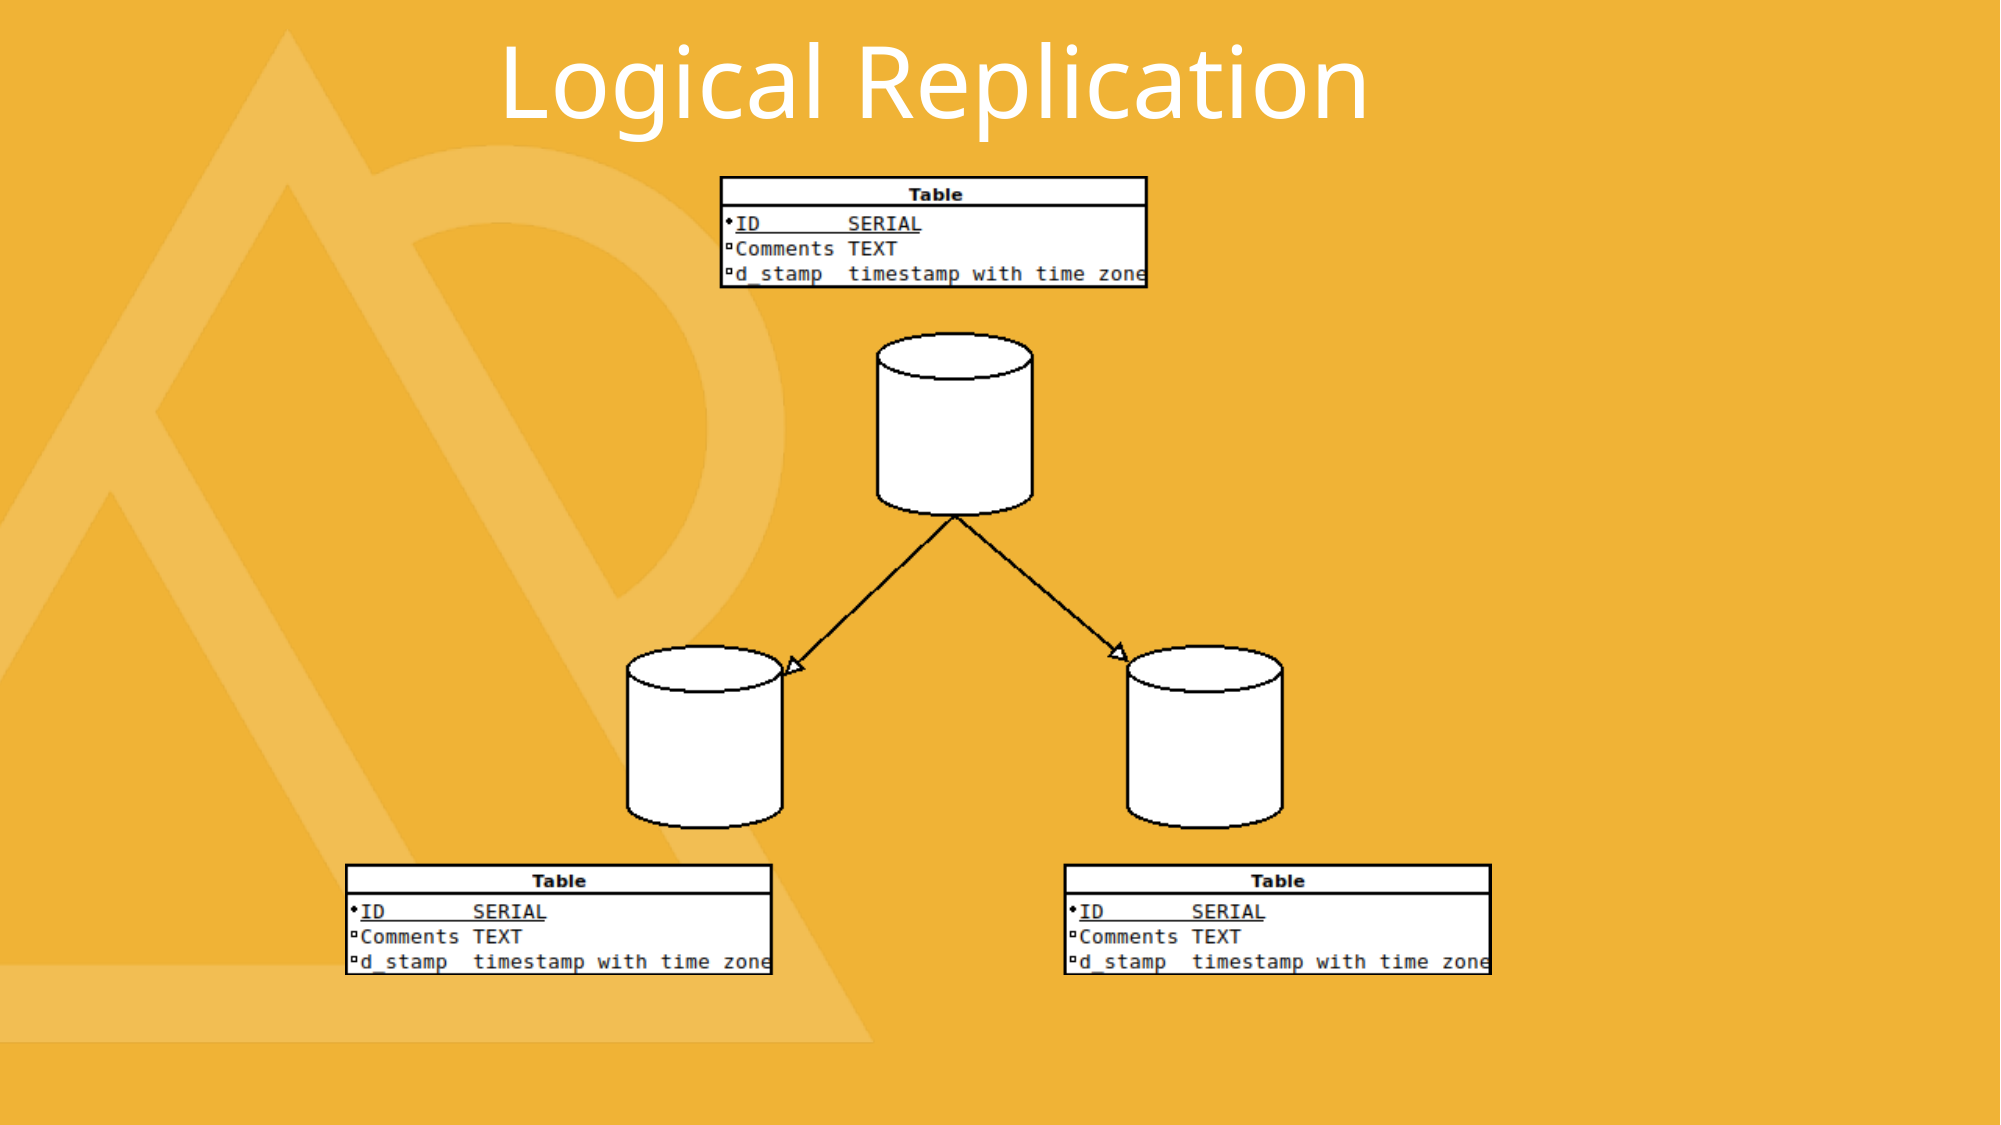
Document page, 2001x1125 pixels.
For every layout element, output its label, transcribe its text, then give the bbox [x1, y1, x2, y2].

title Logical Replication [482, 15, 1414, 157]
picture [345, 176, 1492, 976]
